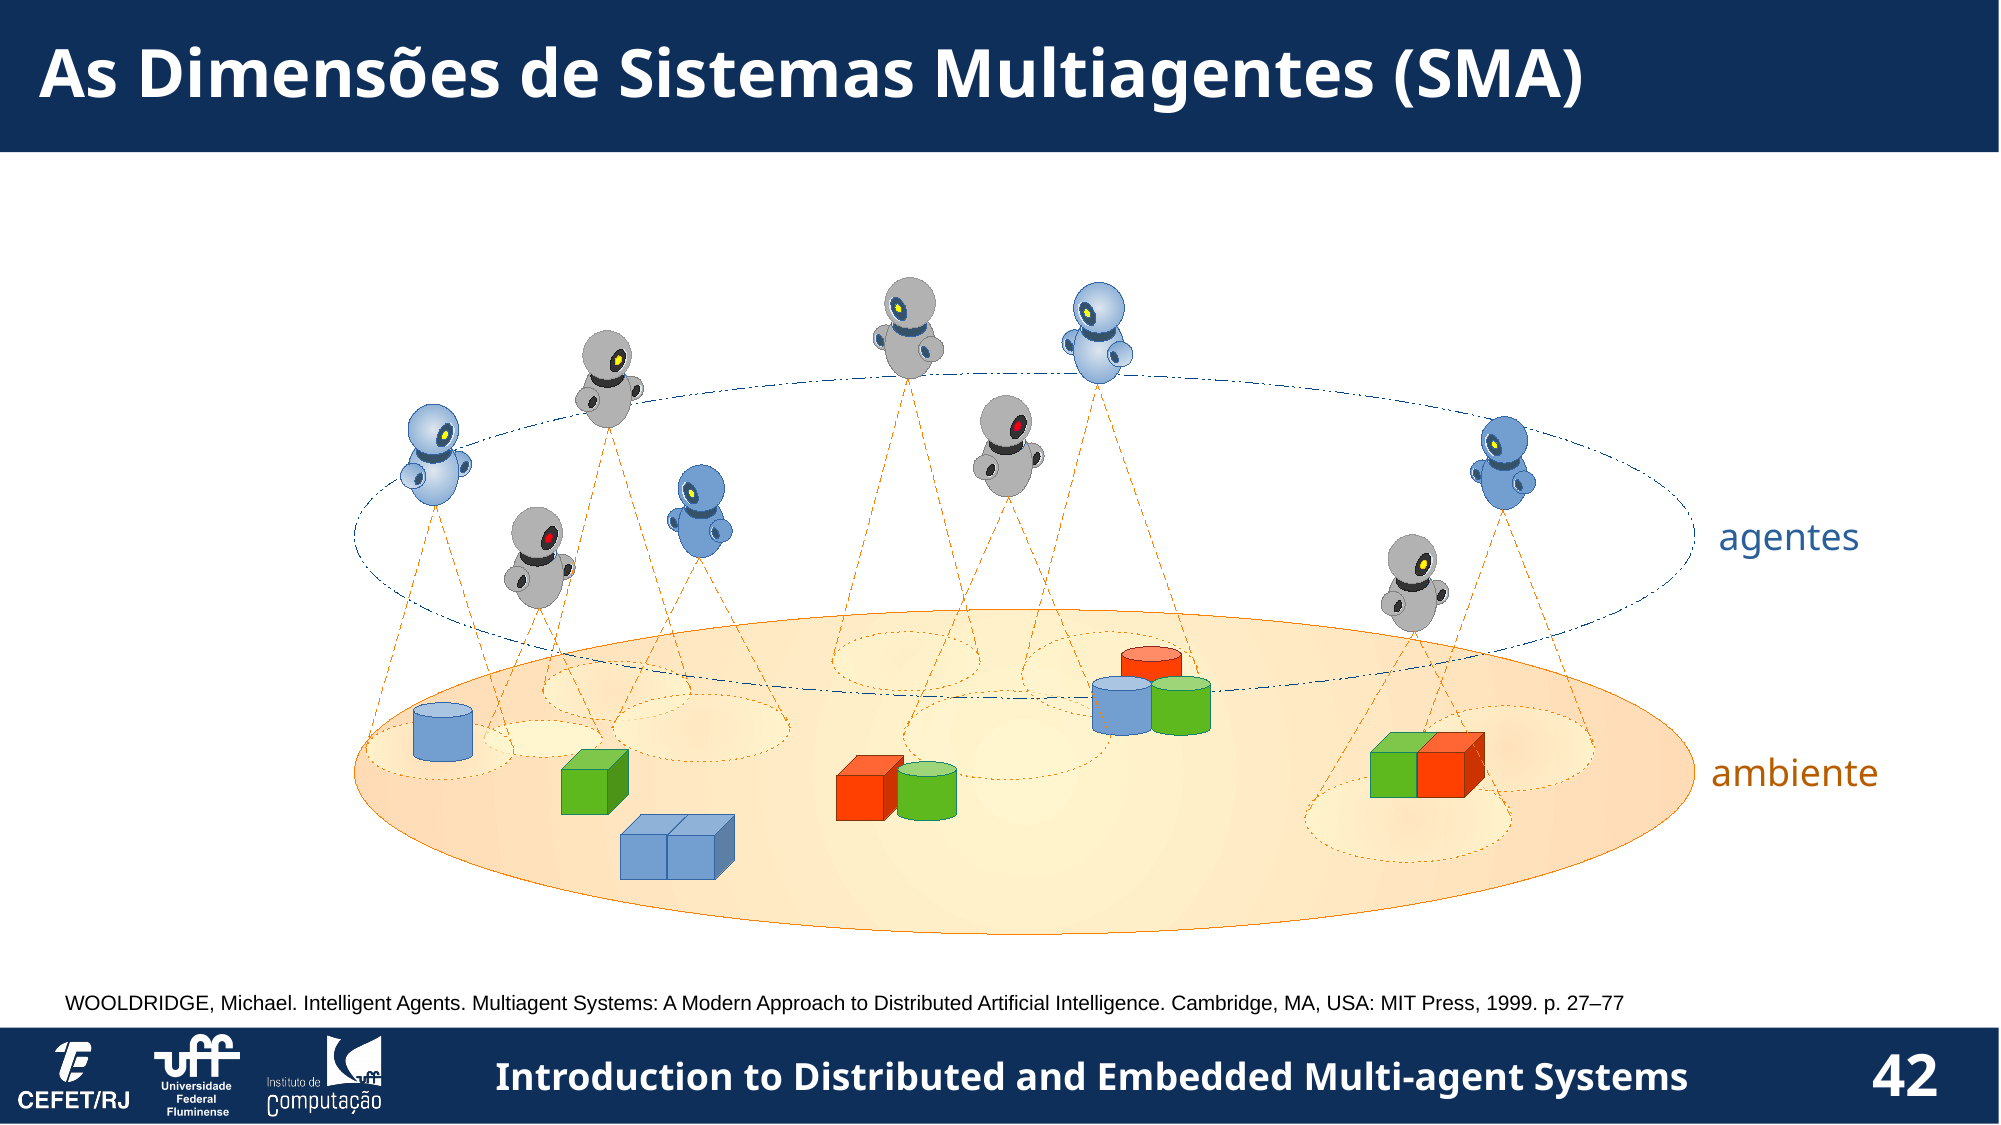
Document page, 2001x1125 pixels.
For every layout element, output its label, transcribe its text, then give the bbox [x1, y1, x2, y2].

picture [153, 1033, 241, 1121]
picture [18, 1021, 129, 1125]
text_box [973, 395, 1045, 497]
text_box ambiente [1618, 741, 1973, 802]
text_box [400, 404, 472, 506]
text_box As Dimensões de Sistemas Multiagentes (SMA) [25, 23, 1999, 119]
text_box [1470, 416, 1536, 510]
text_box [1381, 534, 1449, 632]
text_box [575, 330, 644, 428]
text_box [1061, 282, 1133, 384]
picture [265, 1033, 383, 1117]
text_box [873, 277, 944, 379]
text_box [504, 507, 576, 609]
text_box agentes [1612, 505, 1967, 566]
text_box WOOLDRIDGE, Michael. Intelligent Agents. Multiagent Systems: A Modern Approach to Distributed Artificial Intelligence. Cambridge, MA, USA: MIT Press, 1999. p. 27–77 [50, 982, 1969, 1023]
text_box [354, 609, 1684, 935]
text_box [667, 464, 733, 558]
